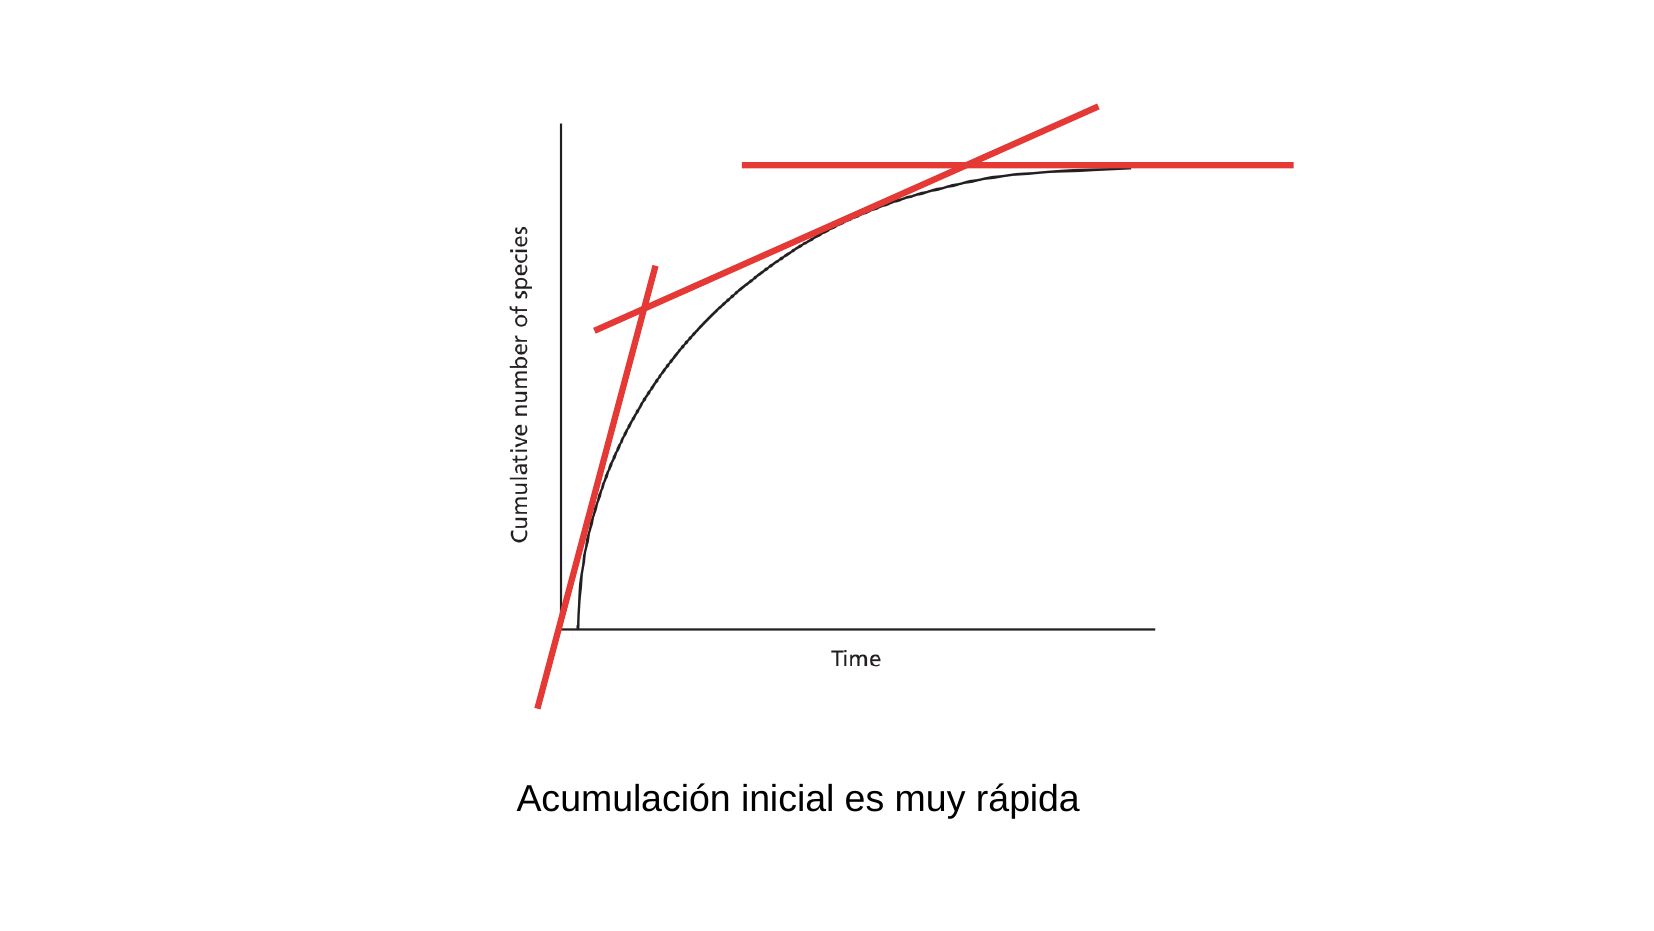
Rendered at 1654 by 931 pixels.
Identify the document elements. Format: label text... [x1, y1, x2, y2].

picture [549, 169, 1270, 681]
text_box Acumulación inicial es muy rápida [501, 769, 1300, 827]
picture [472, 88, 1270, 681]
